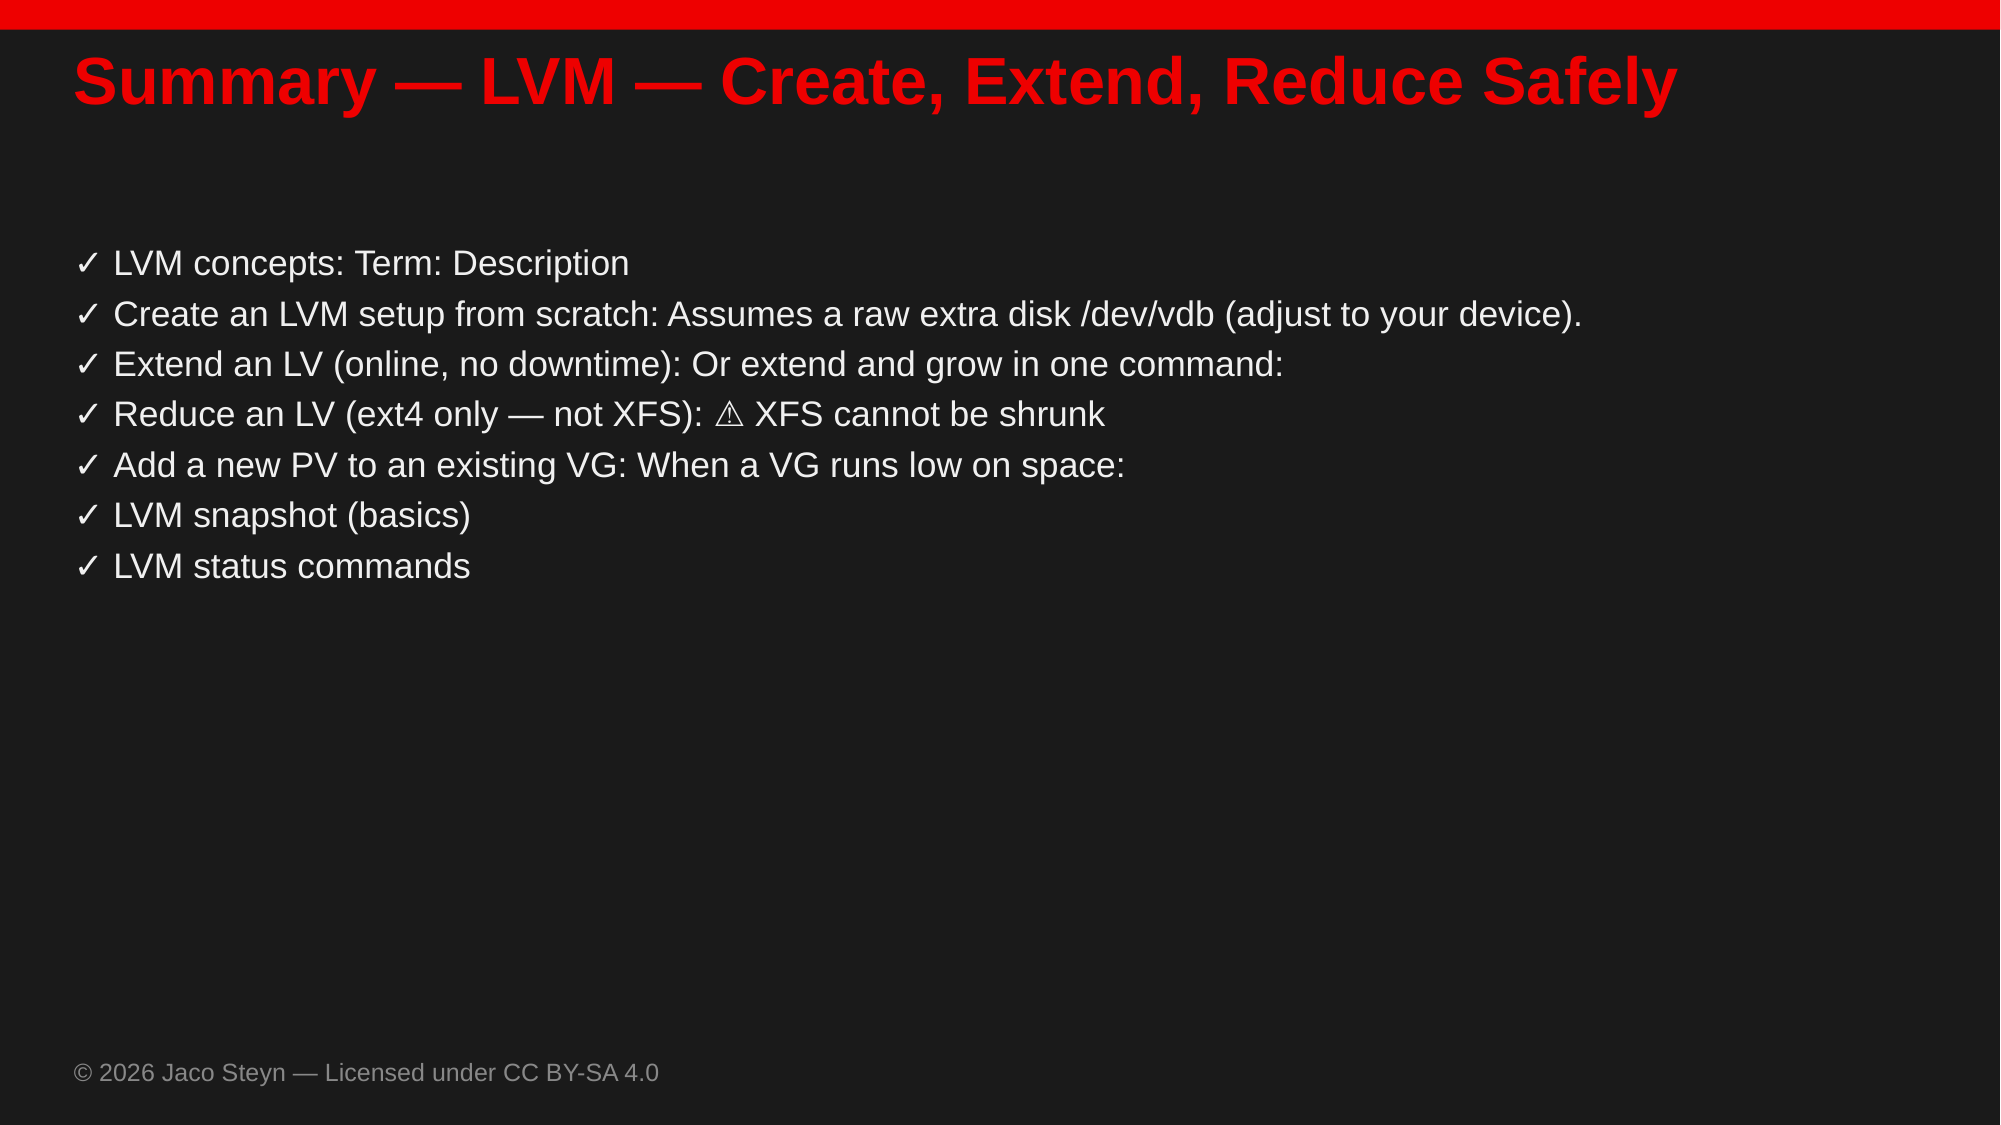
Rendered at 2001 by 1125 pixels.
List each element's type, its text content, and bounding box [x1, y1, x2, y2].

text_box Summary — LVM — Create, Extend, Reduce Safely [59, 36, 1942, 208]
text_box [0, 0, 2001, 30]
text_box ✓ LVM concepts: Term: Description ✓ Create an LVM setup from scratch: Assumes a raw extra disk /dev/vdb (adjust to your device). ✓ Extend an LV (online, no downtime): Or extend and grow in one command: ✓ Reduce an LV (ext4 only — not XFS): ⚠️ XFS cannot be shrunk ✓ Add a new PV to an existing VG: When a VG runs low on space: ✓ LVM snapshot (basics) ✓ LVM status commands [59, 236, 1942, 1037]
text_box © 2026 Jaco Steyn — Licensed under CC BY-SA 4.0 [59, 1051, 1942, 1093]
